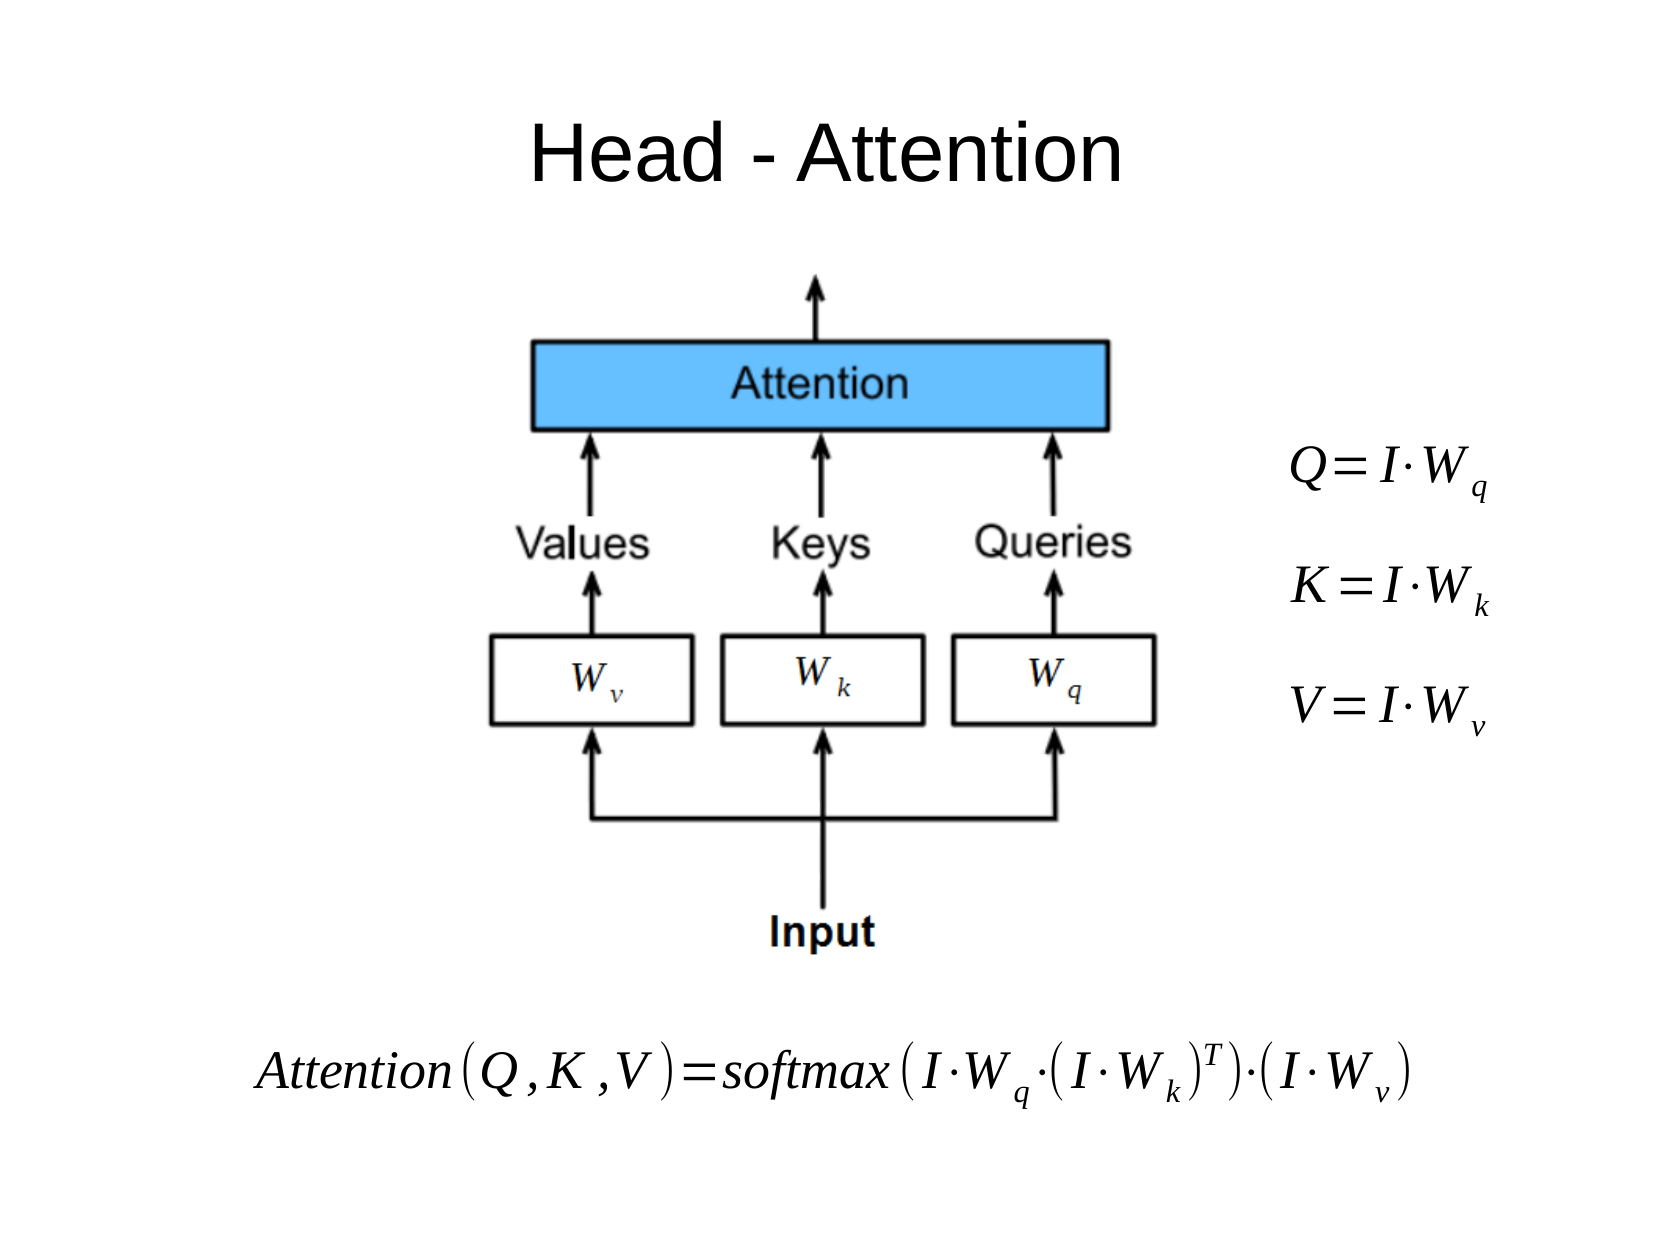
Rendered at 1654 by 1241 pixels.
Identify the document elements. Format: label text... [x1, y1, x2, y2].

chart [1275, 435, 1502, 504]
chart [1275, 675, 1501, 744]
title Head - Attention [82, 16, 1571, 290]
picture [479, 274, 1171, 964]
chart [235, 1034, 1426, 1111]
chart [1275, 555, 1505, 624]
